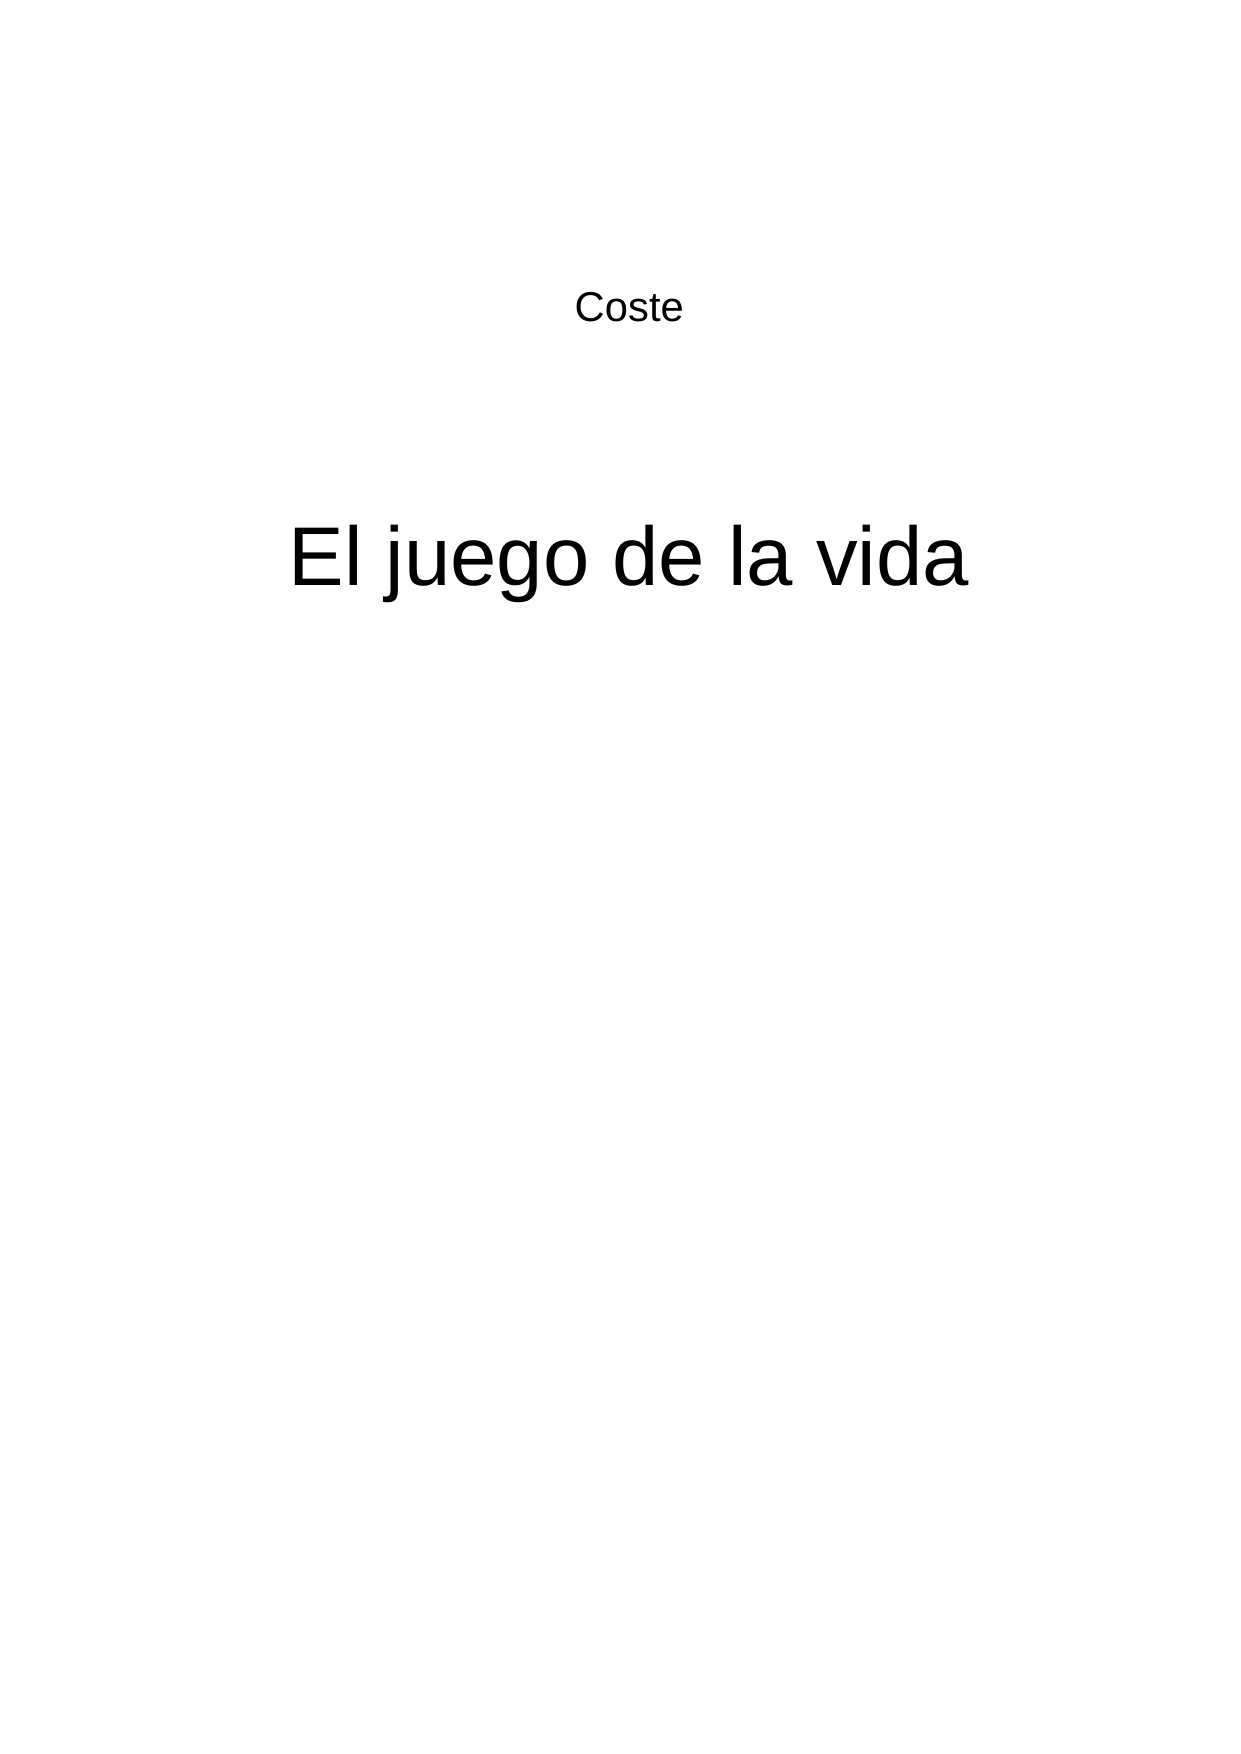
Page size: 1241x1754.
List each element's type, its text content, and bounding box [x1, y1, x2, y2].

title Coste El juego de la vida [124, 283, 1134, 604]
